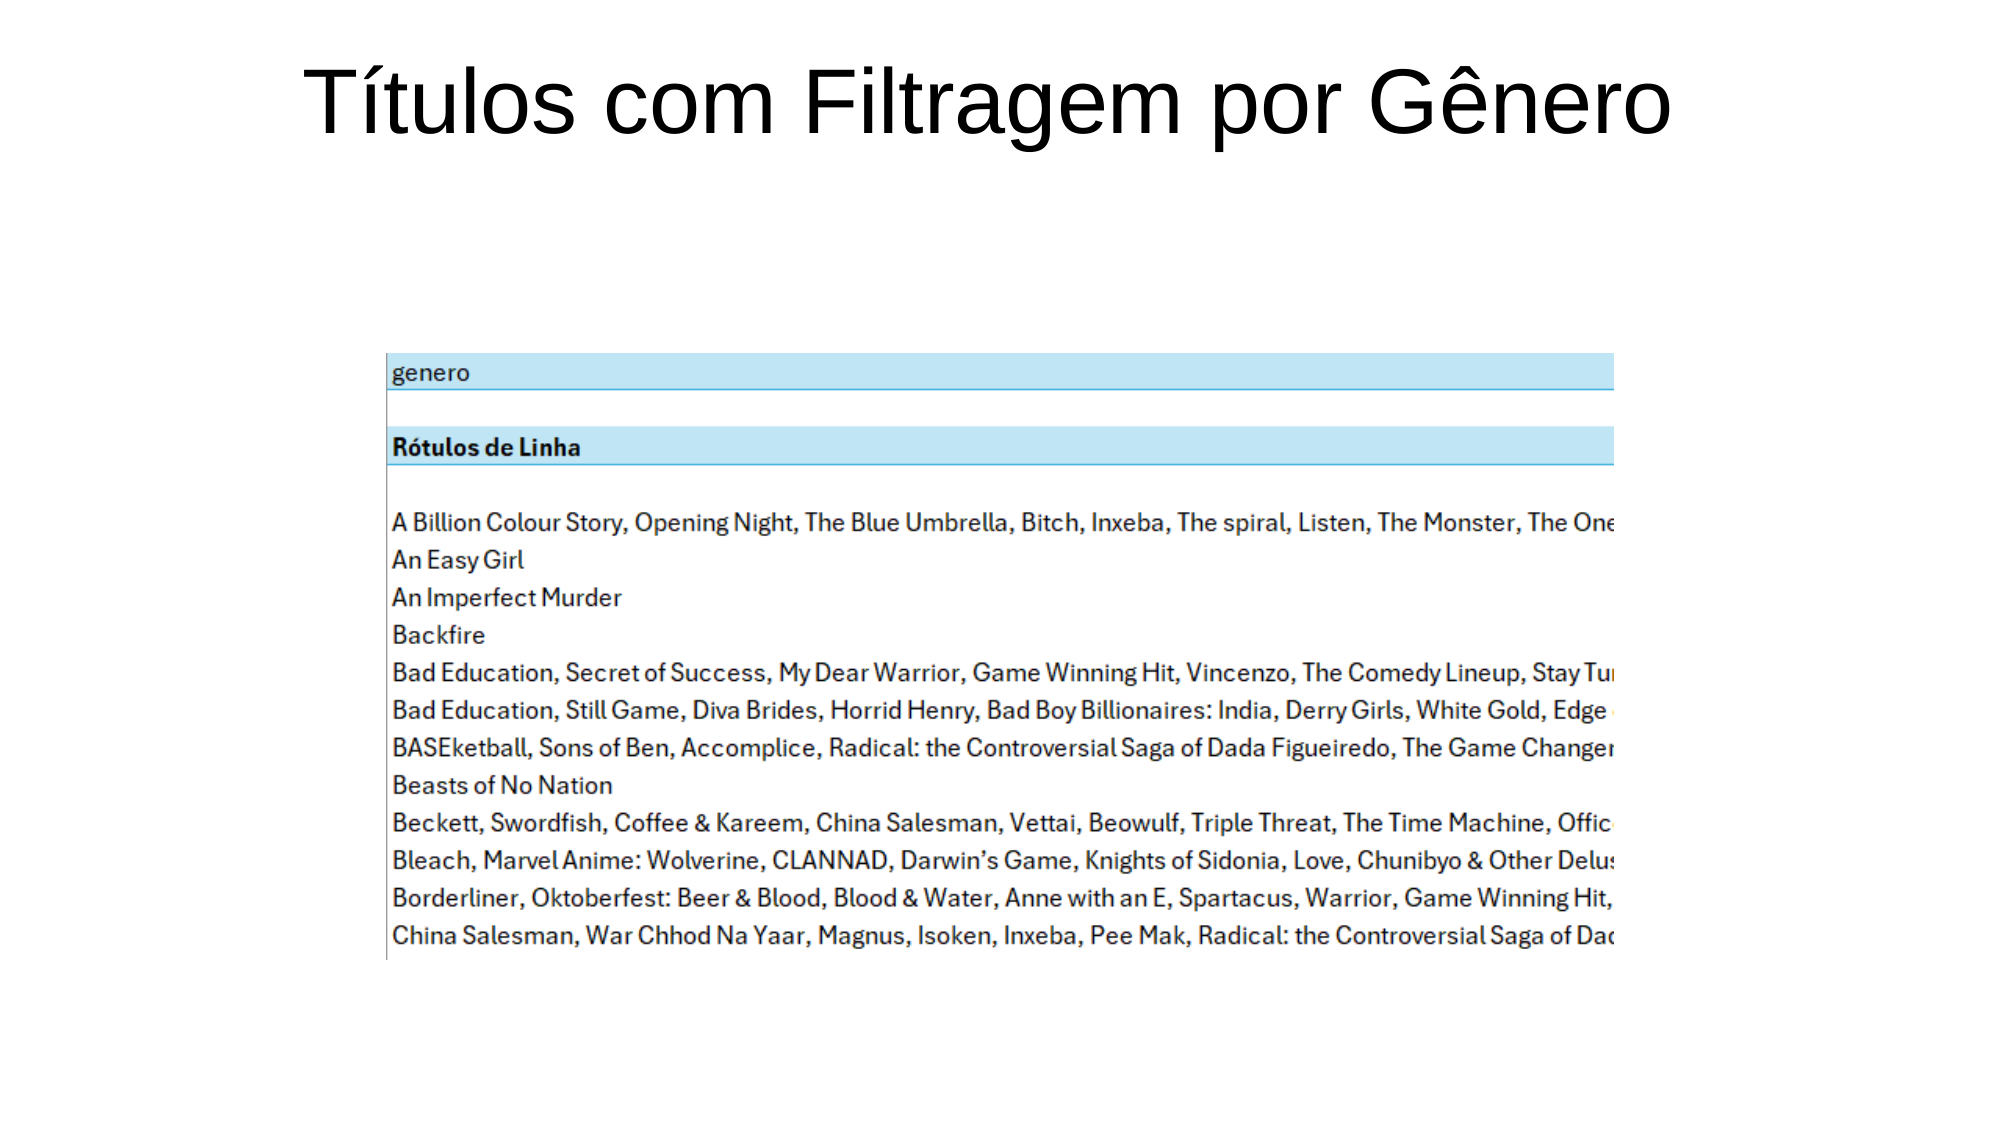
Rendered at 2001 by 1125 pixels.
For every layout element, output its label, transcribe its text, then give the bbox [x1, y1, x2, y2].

picture [386, 353, 1614, 960]
title Títulos com Filtragem por Gênero [287, 0, 1713, 306]
